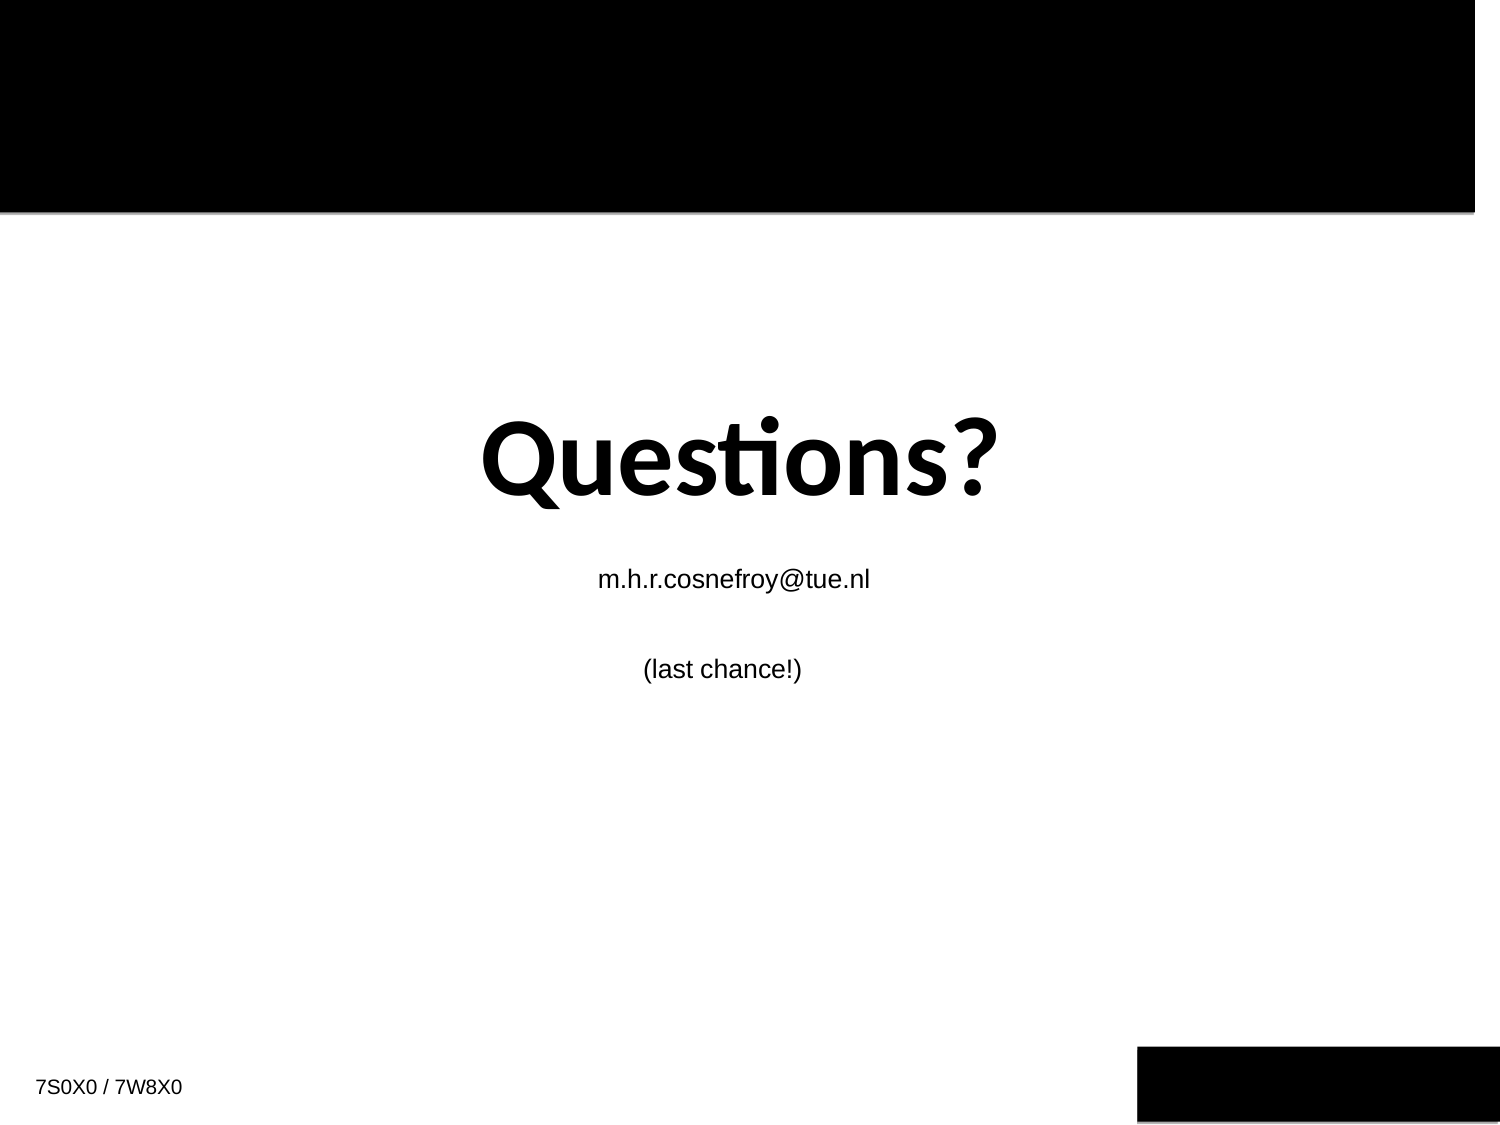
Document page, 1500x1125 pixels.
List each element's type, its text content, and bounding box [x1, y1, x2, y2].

text_box m.h.r.cosnefroy@tue.nl [583, 554, 886, 622]
text_box (last chance!) [628, 645, 817, 712]
text_box Questions? [465, 239, 1017, 526]
text_box [0, 0, 1475, 213]
text_box [1137, 1046, 1500, 1122]
text_box 7S0X0 / 7W8X0 [35, 1070, 626, 1102]
